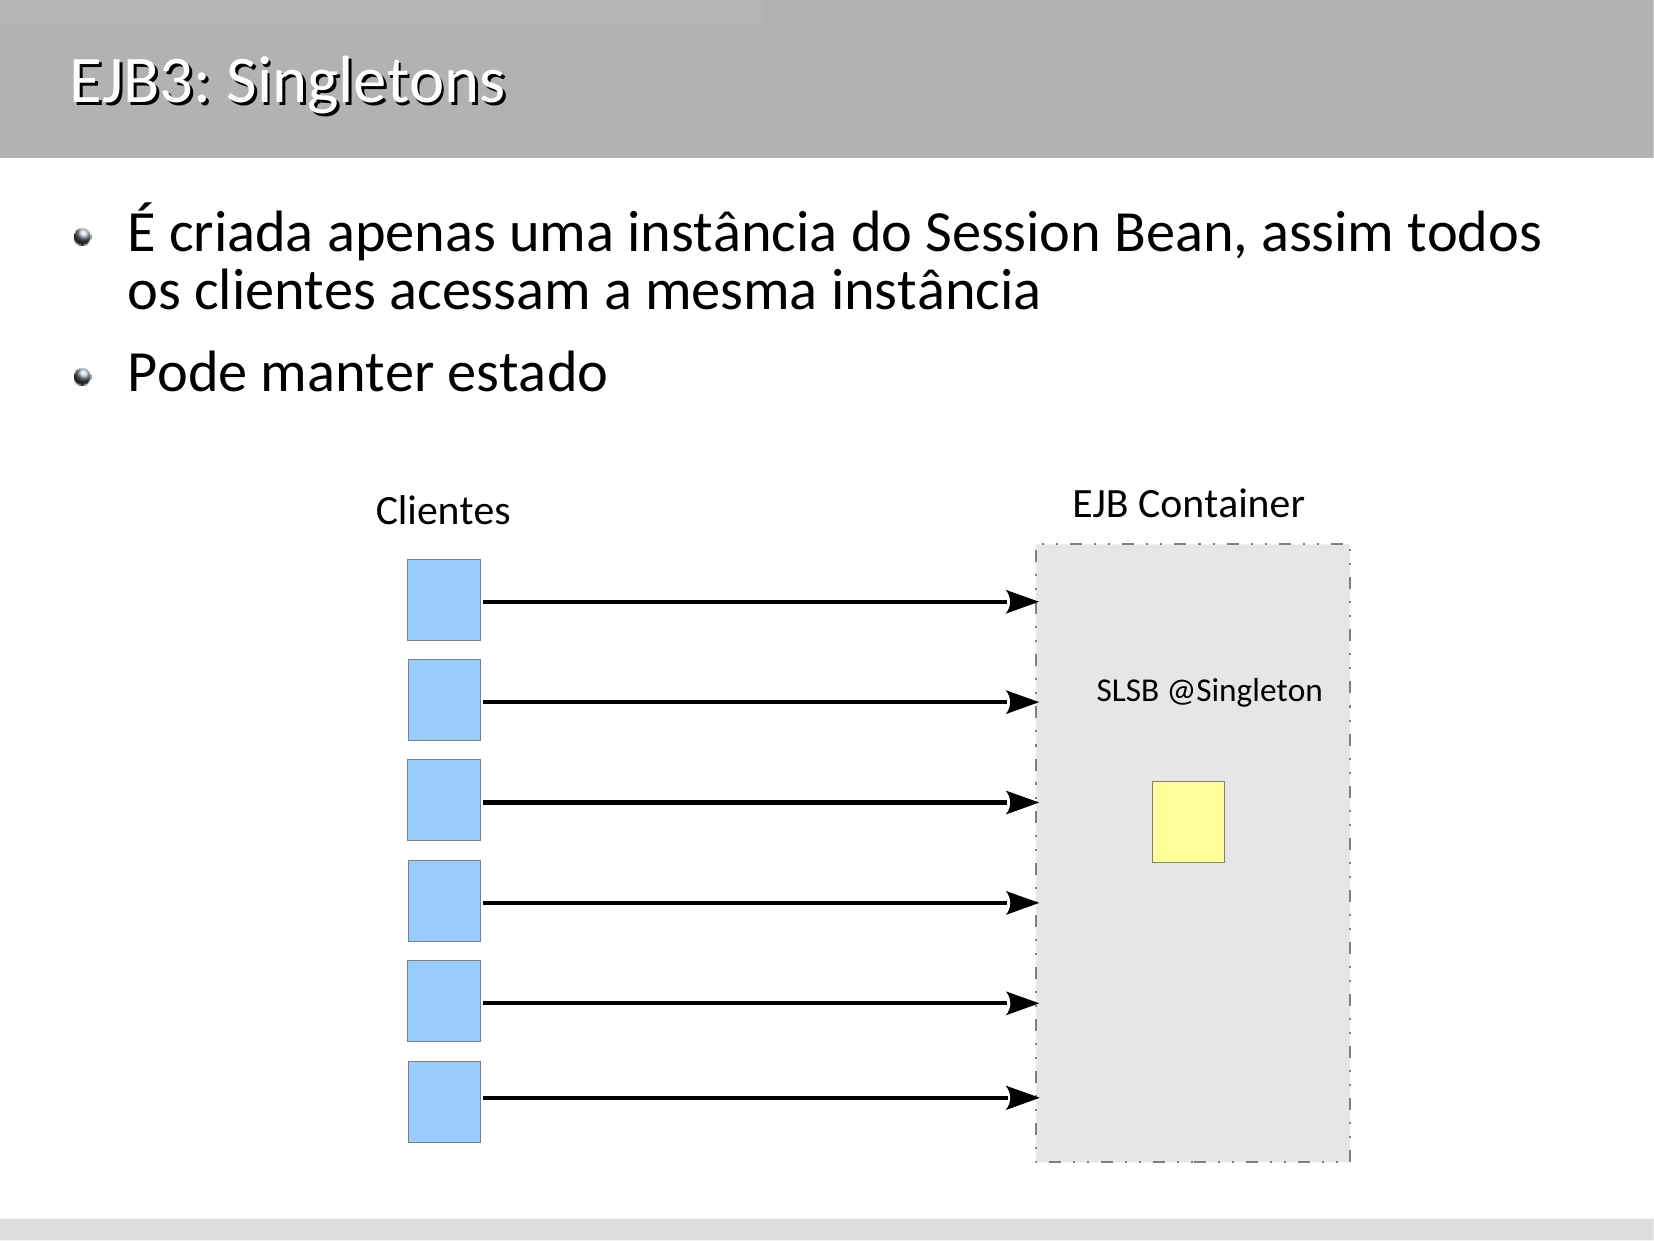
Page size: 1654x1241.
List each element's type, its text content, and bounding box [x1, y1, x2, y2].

title EJB3: Singletons [70, 11, 1536, 160]
text_box [408, 860, 481, 942]
text_box SLSB @Singleton [1096, 676, 1324, 718]
text_box [1035, 676, 1350, 1163]
text_box [407, 759, 481, 841]
list É criada apenas uma instância do Session Bean, assim todos os clientes acessam a mesma instância Pode manter estado [56, 207, 1595, 676]
text_box [408, 1061, 481, 1143]
text_box [408, 676, 481, 741]
text_box [407, 960, 481, 1042]
